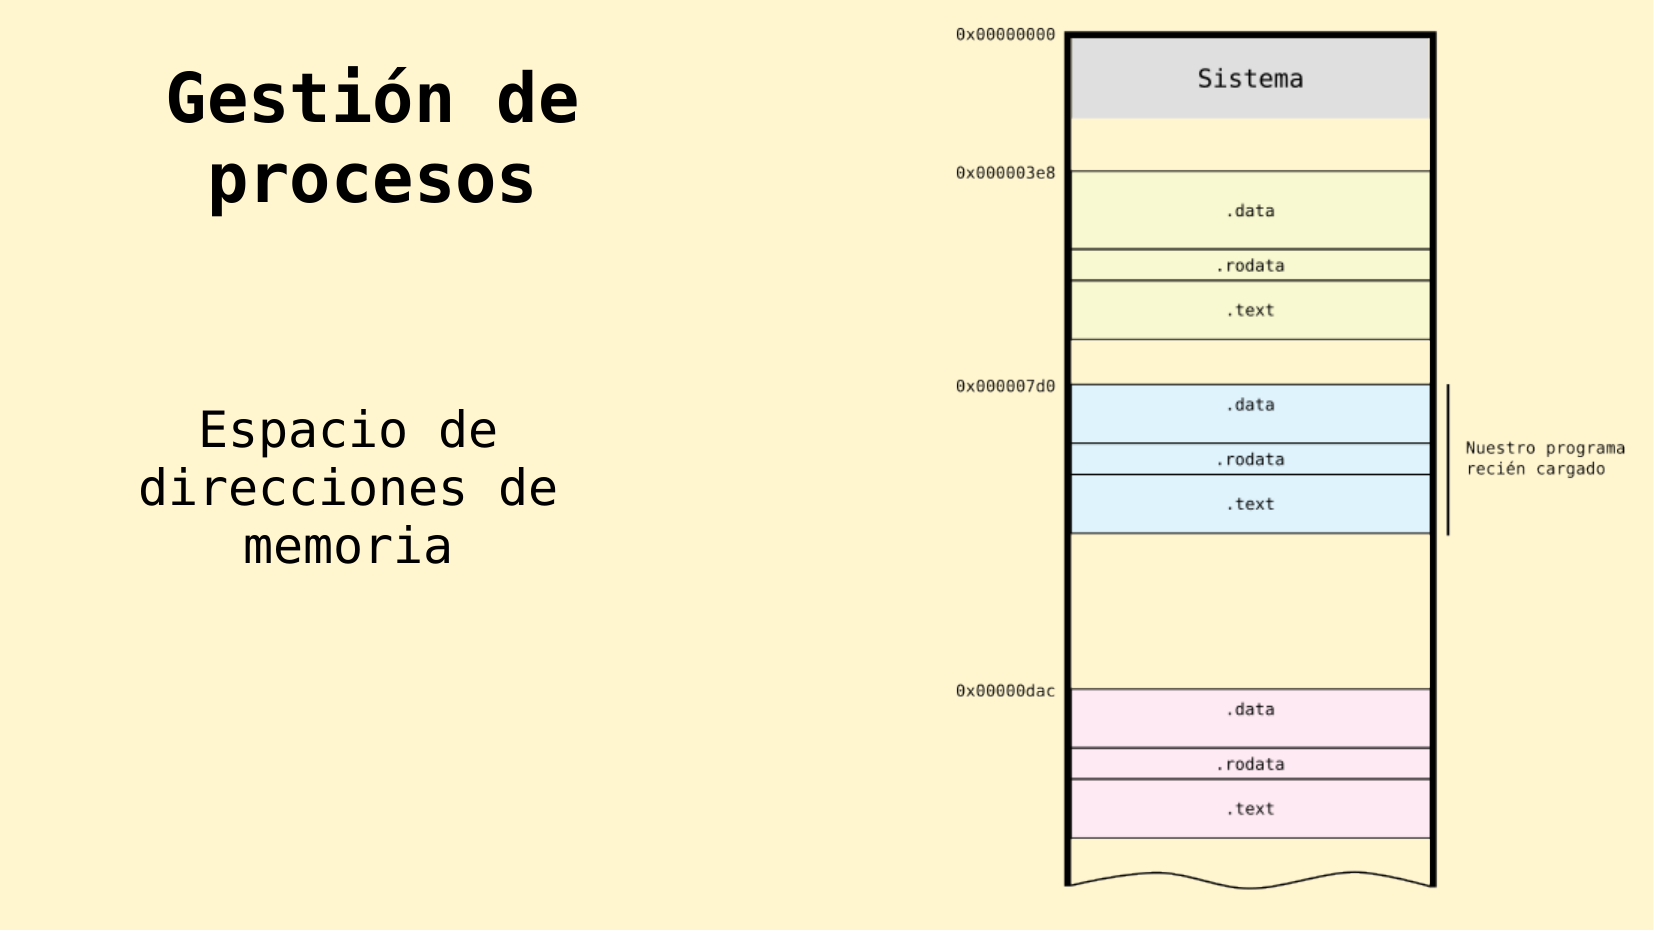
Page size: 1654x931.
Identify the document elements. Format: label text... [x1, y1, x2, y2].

title Gestión de procesos [13, 58, 733, 219]
text_box Espacio de direcciones de memoria [57, 400, 639, 576]
picture [945, 1, 1650, 931]
